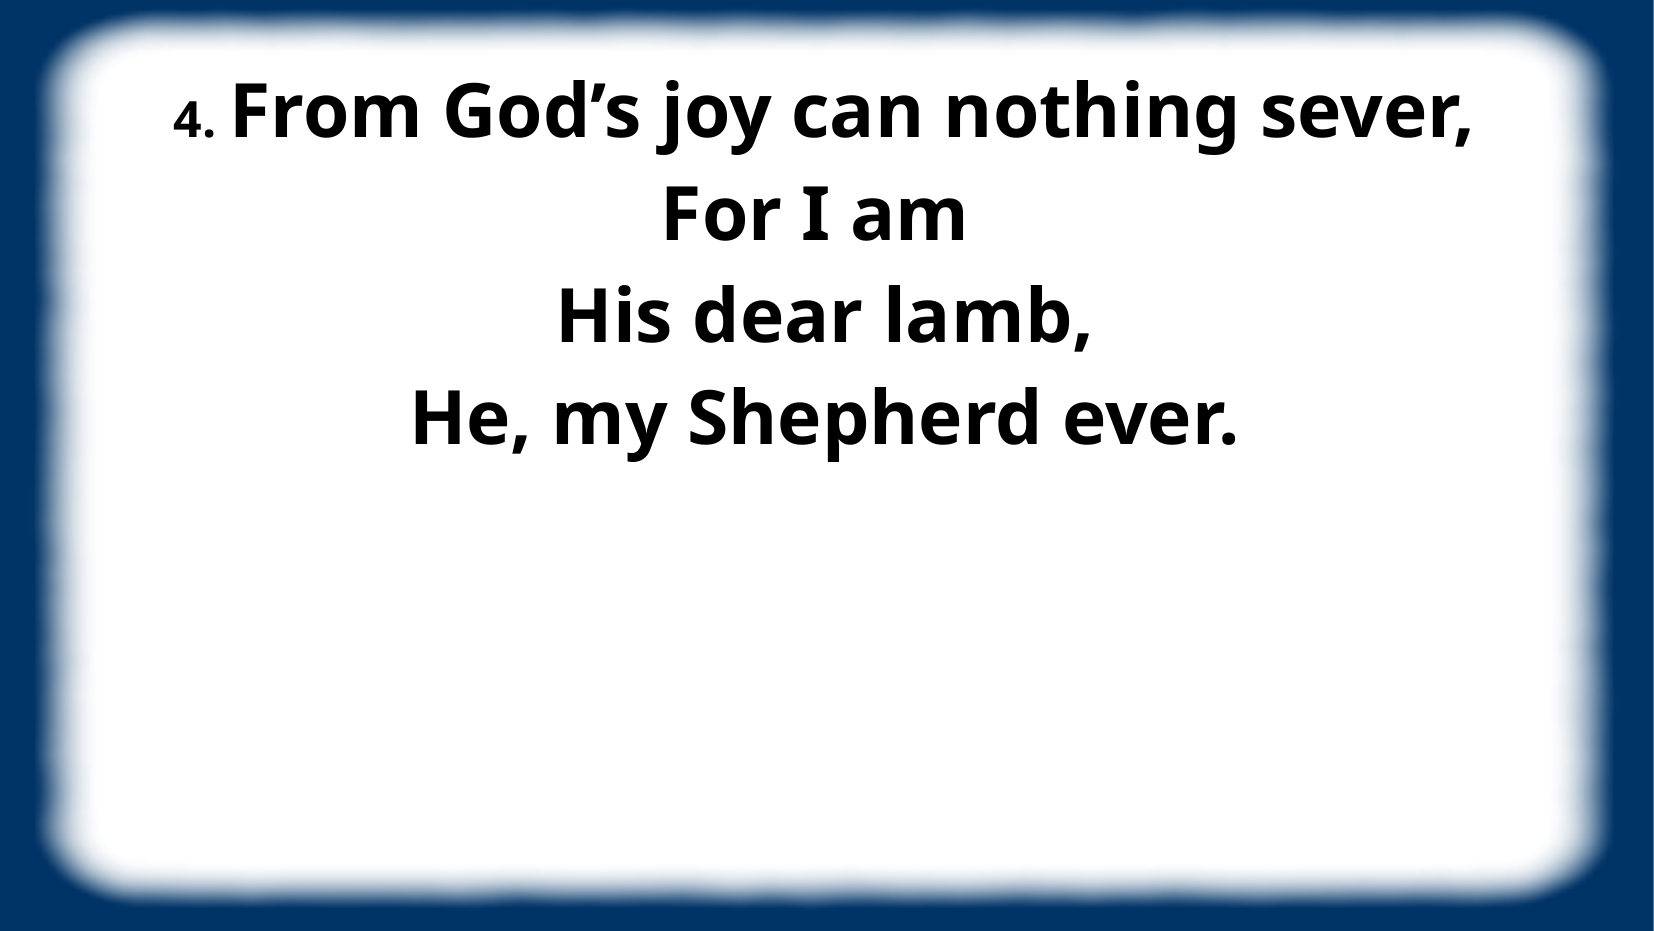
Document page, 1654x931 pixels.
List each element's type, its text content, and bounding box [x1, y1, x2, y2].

picture [0, 0, 1654, 931]
text_box 4. From God’s joy can nothing sever, For I am His dear lamb, He, my Shepherd ever. [120, 50, 1531, 465]
